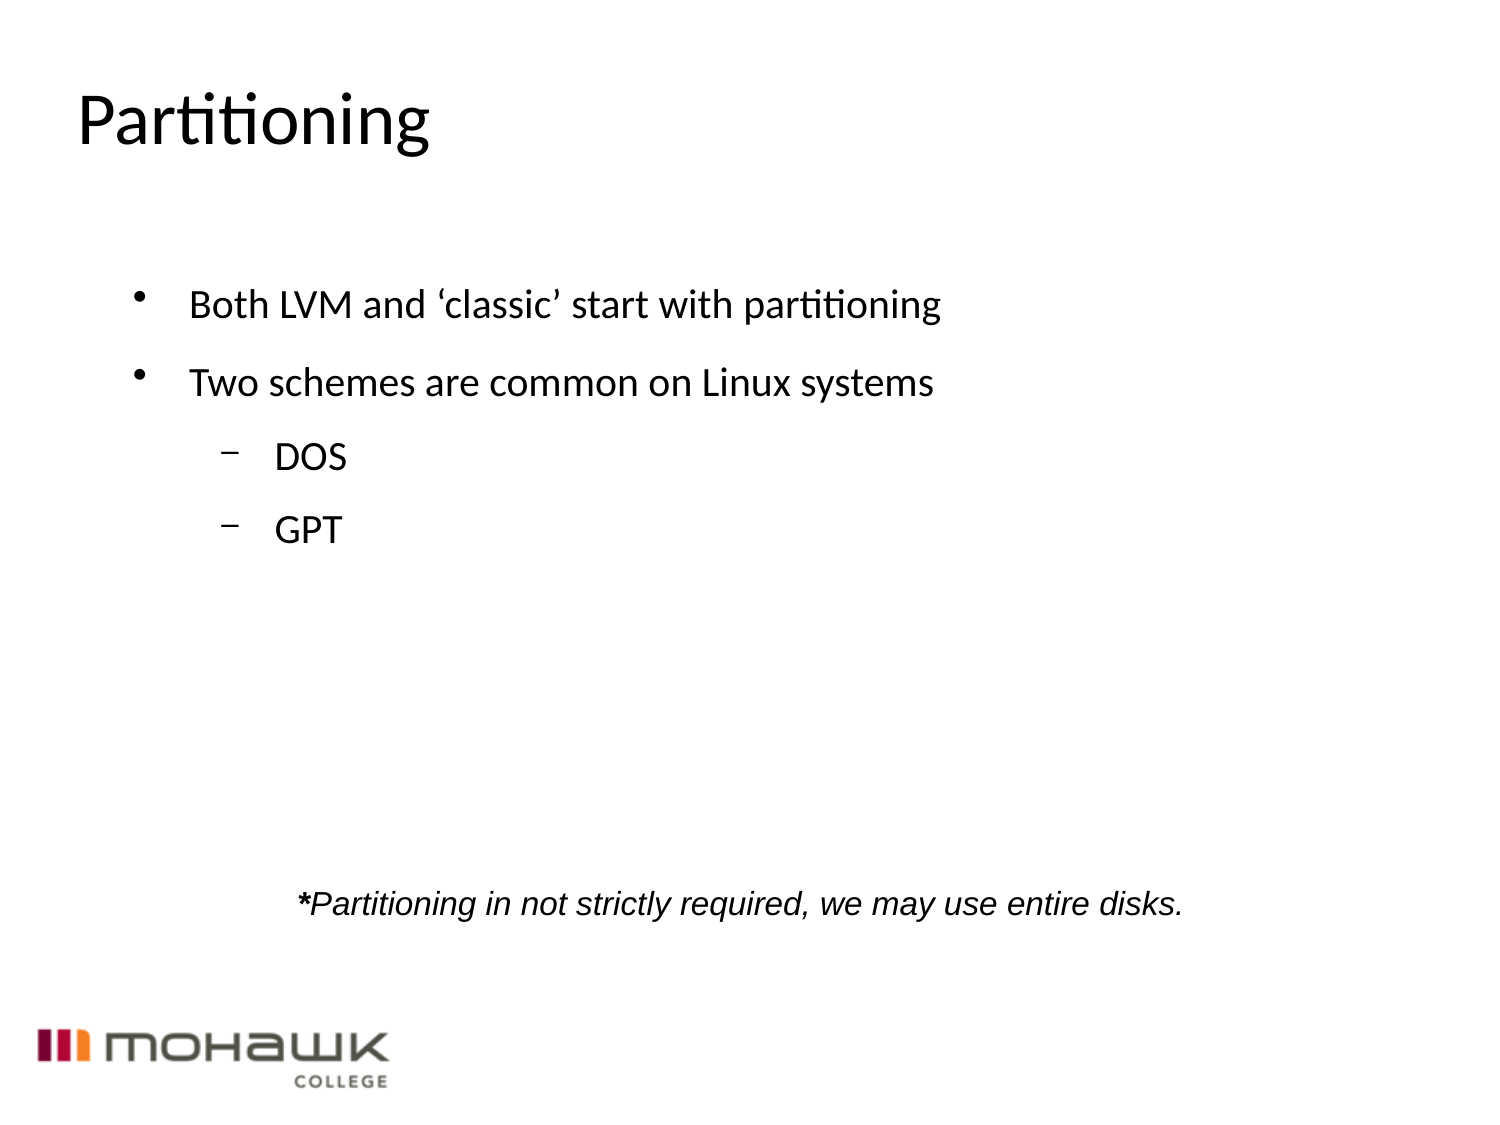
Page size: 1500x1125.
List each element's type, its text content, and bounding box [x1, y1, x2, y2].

text_box *Partitioning in not strictly required, we may use entire disks. [282, 874, 1201, 930]
picture [5, 1000, 422, 1118]
list Both LVM and ‘classic’ start with partitioning Two schemes are common on Linux systems DOS GPT [118, 249, 1408, 804]
title Partitioning [62, 62, 1413, 213]
